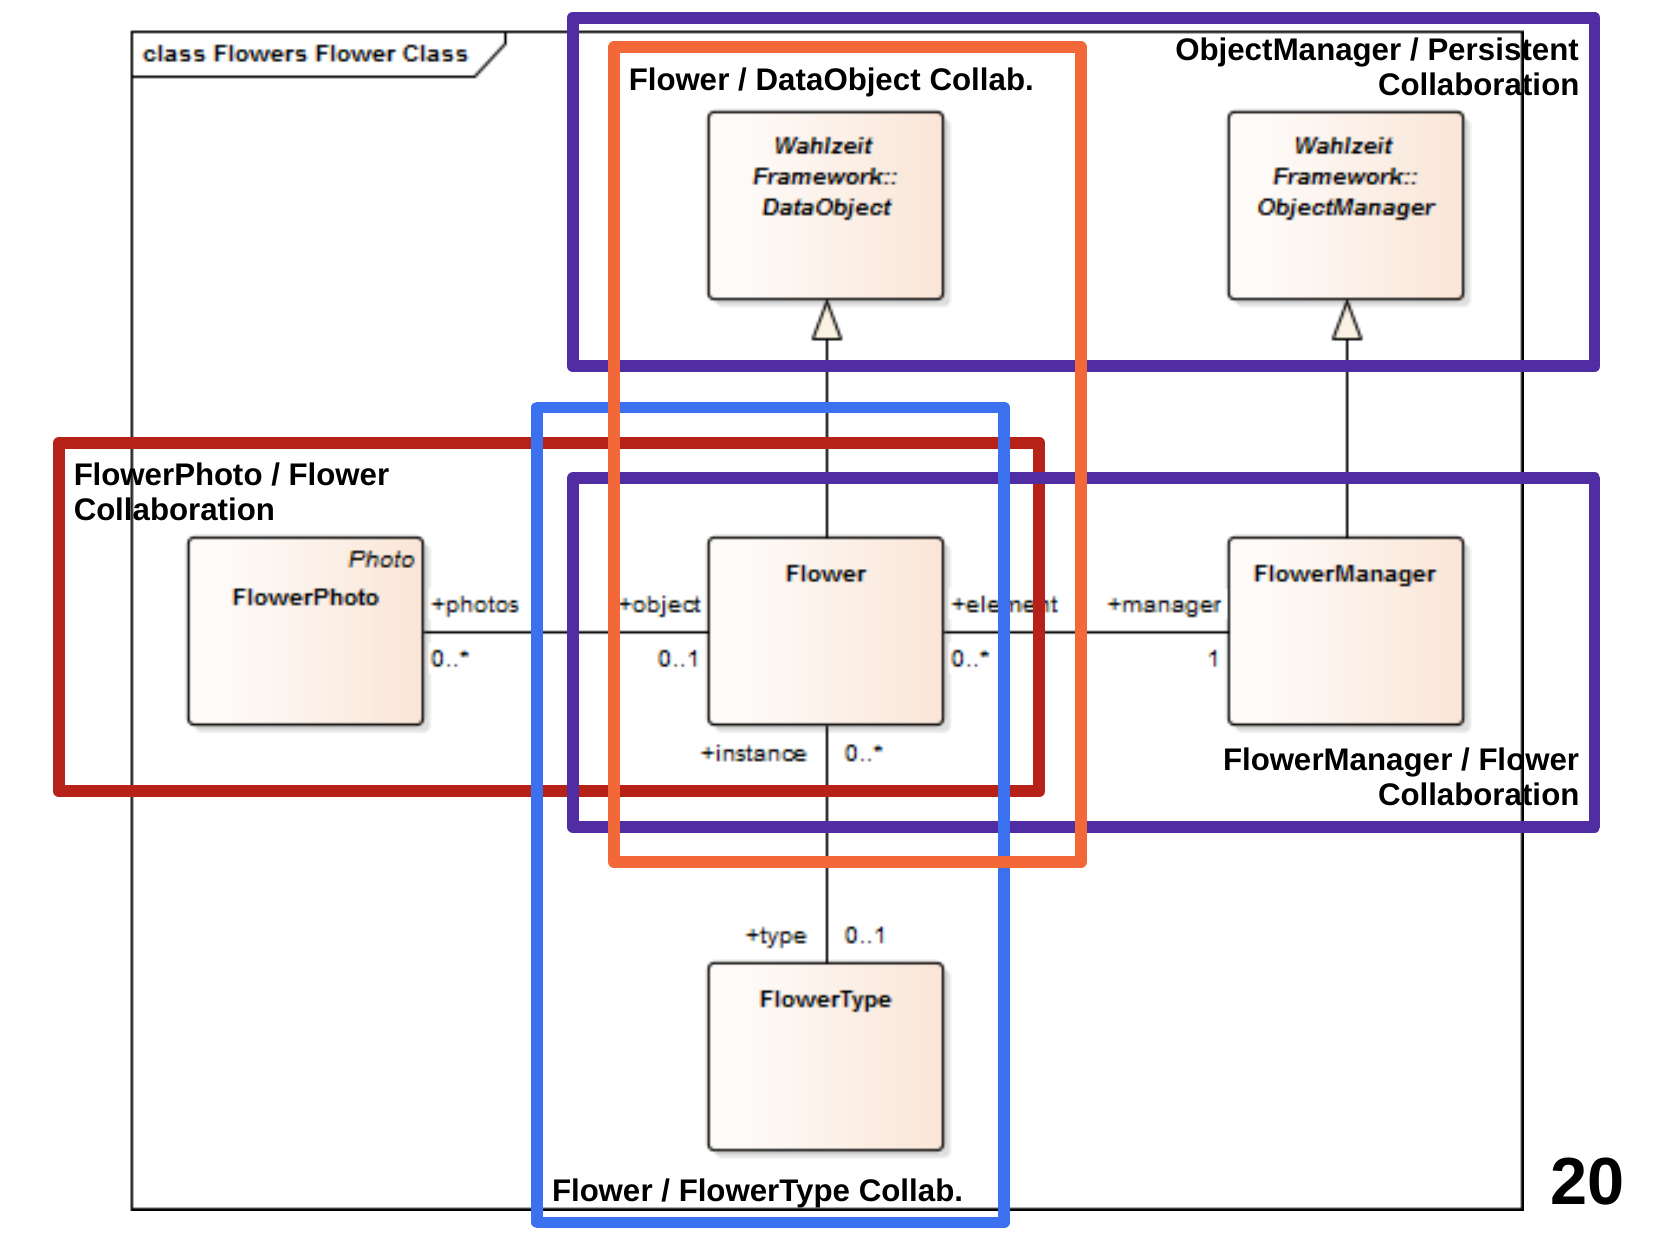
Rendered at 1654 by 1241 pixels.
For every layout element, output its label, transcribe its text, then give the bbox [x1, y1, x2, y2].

text_box ObjectManager / Persistent Collaboration [572, 17, 1595, 367]
text_box Flower / FlowerType Collab. [537, 407, 1004, 1223]
text_box Flower / DataObject Collab. [614, 47, 1081, 863]
text_box FlowerPhoto / Flower Collaboration [59, 442, 537, 792]
picture [1081, 367, 1524, 478]
picture [129, 29, 614, 442]
picture [129, 792, 537, 1211]
text_box FlowerManager / Flower Collaboration [1081, 478, 1595, 827]
picture [1004, 827, 1524, 1211]
